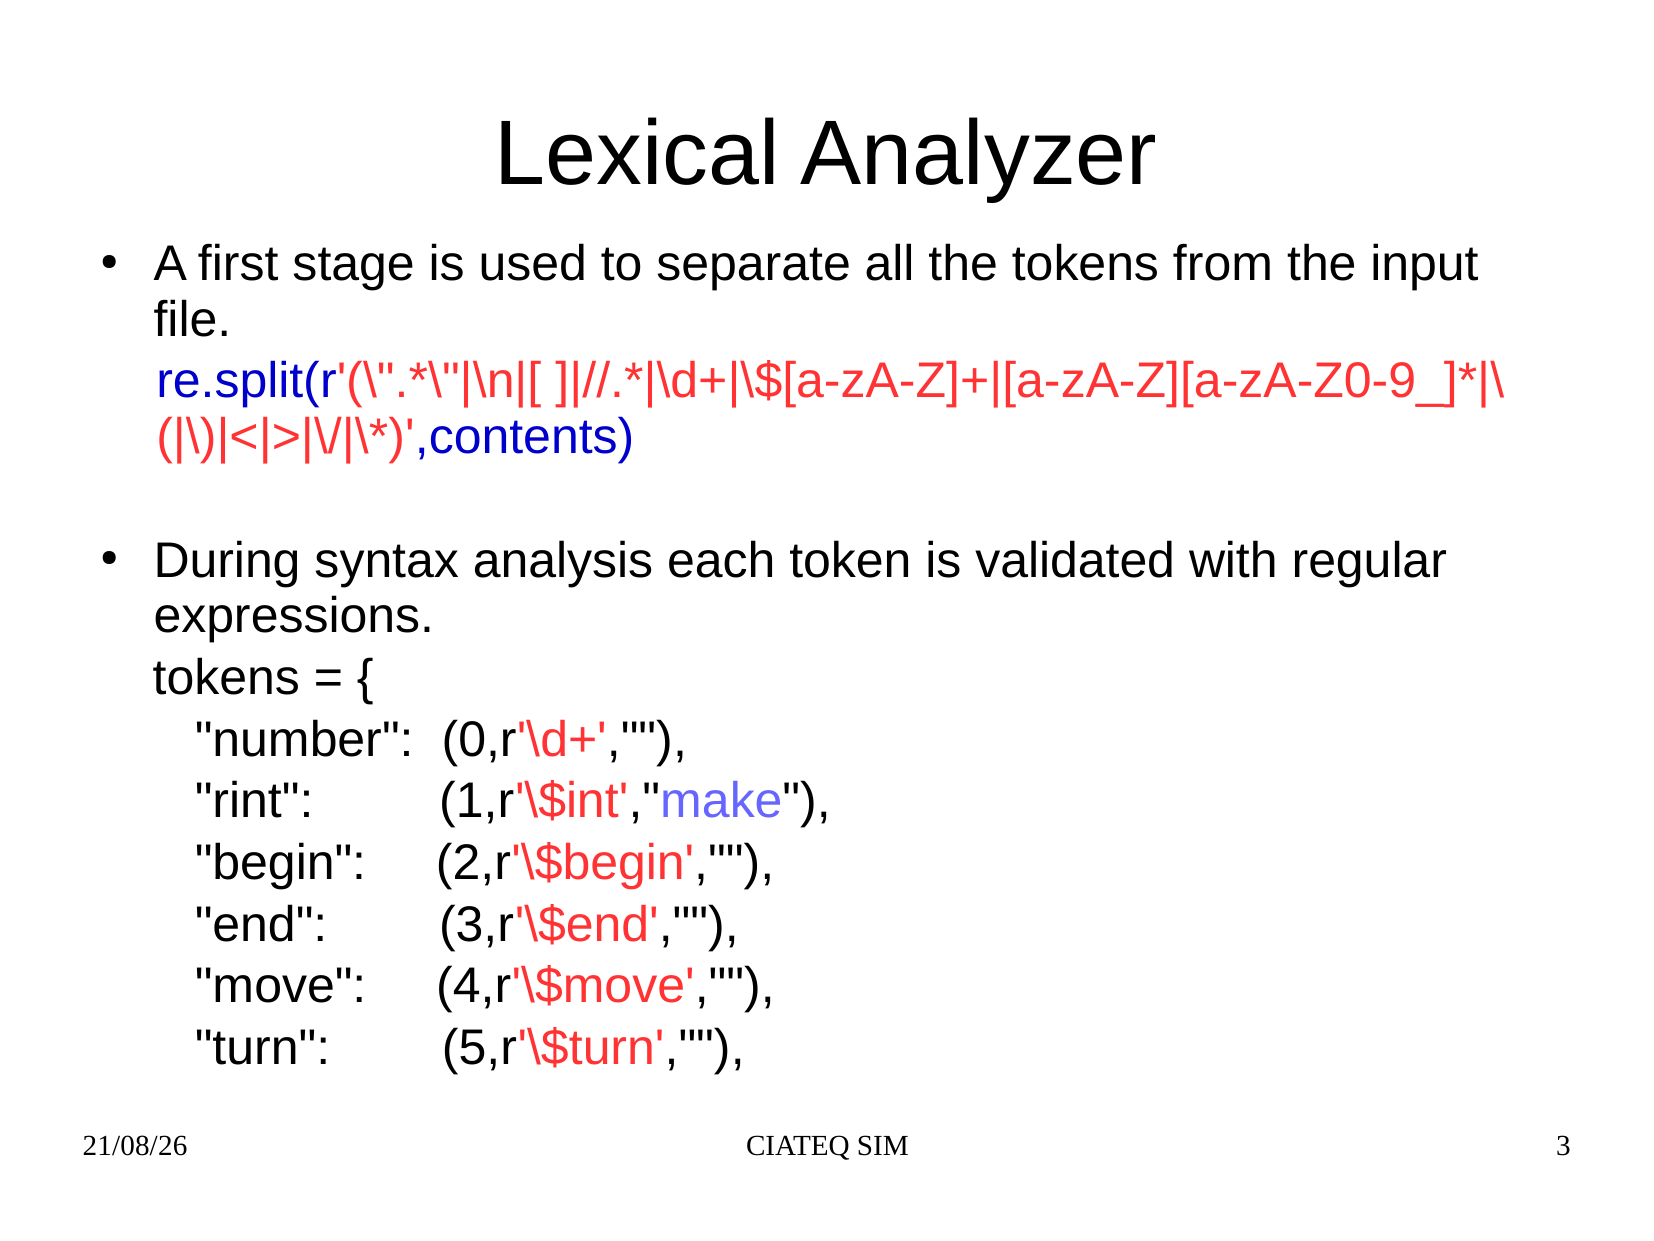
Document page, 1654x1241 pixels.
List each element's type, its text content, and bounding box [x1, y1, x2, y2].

title Lexical Analyzer [82, 49, 1571, 235]
list A first stage is used to separate all the tokens from the input file. re.split(r'(\".*\"|\n|[ ]|//.*|\d+|\$[a-zA-Z]+|[a-zA-Z][a-zA-Z0-9_]*|\(|\)|<|>|\/|\*)',contents) During syntax analysis each token is validated with regular expressions. tokens = { "number": (0,r'\d+',""), "rint": (1,r'\$int',"make"), "begin": (2,r'\$begin',""), "end": (3,r'\$end',""), "move": (4,r'\$move',""), "turn": (5,r'\$turn',""), [82, 235, 1571, 1241]
